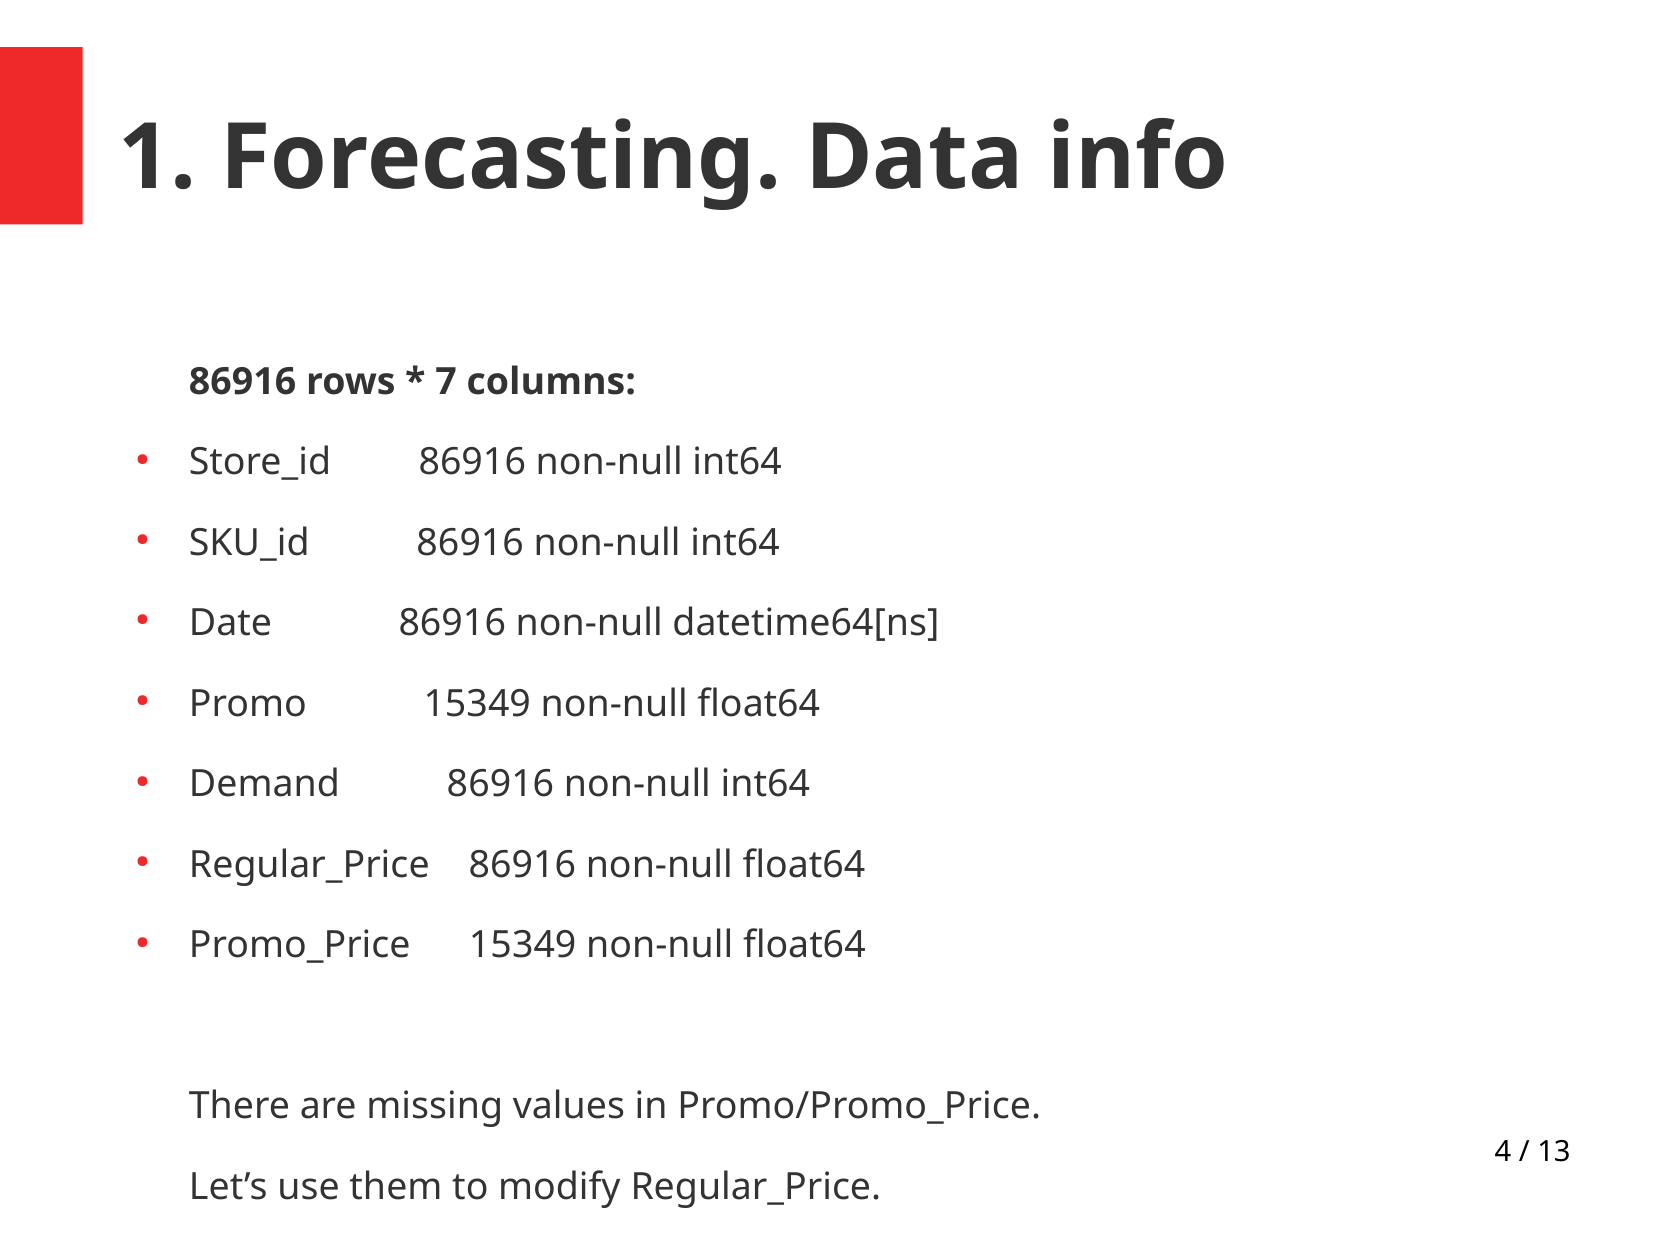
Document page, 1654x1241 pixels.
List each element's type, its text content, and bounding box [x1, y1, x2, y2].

list 86916 rows * 7 columns: Store_id 86916 non-null int64 SKU_id 86916 non-null int64 Date 86916 non-null datetime64[ns] Promo 15349 non-null float64 Demand 86916 non-null int64 Regular_Price 86916 non-null float64 Promo_Price 15349 non-null float64 There are missing values in Promo/Promo_Price. Let’s use them to modify Regular_Price. [118, 354, 1536, 1074]
title 1. Forecasting. Data info [118, 49, 1571, 257]
